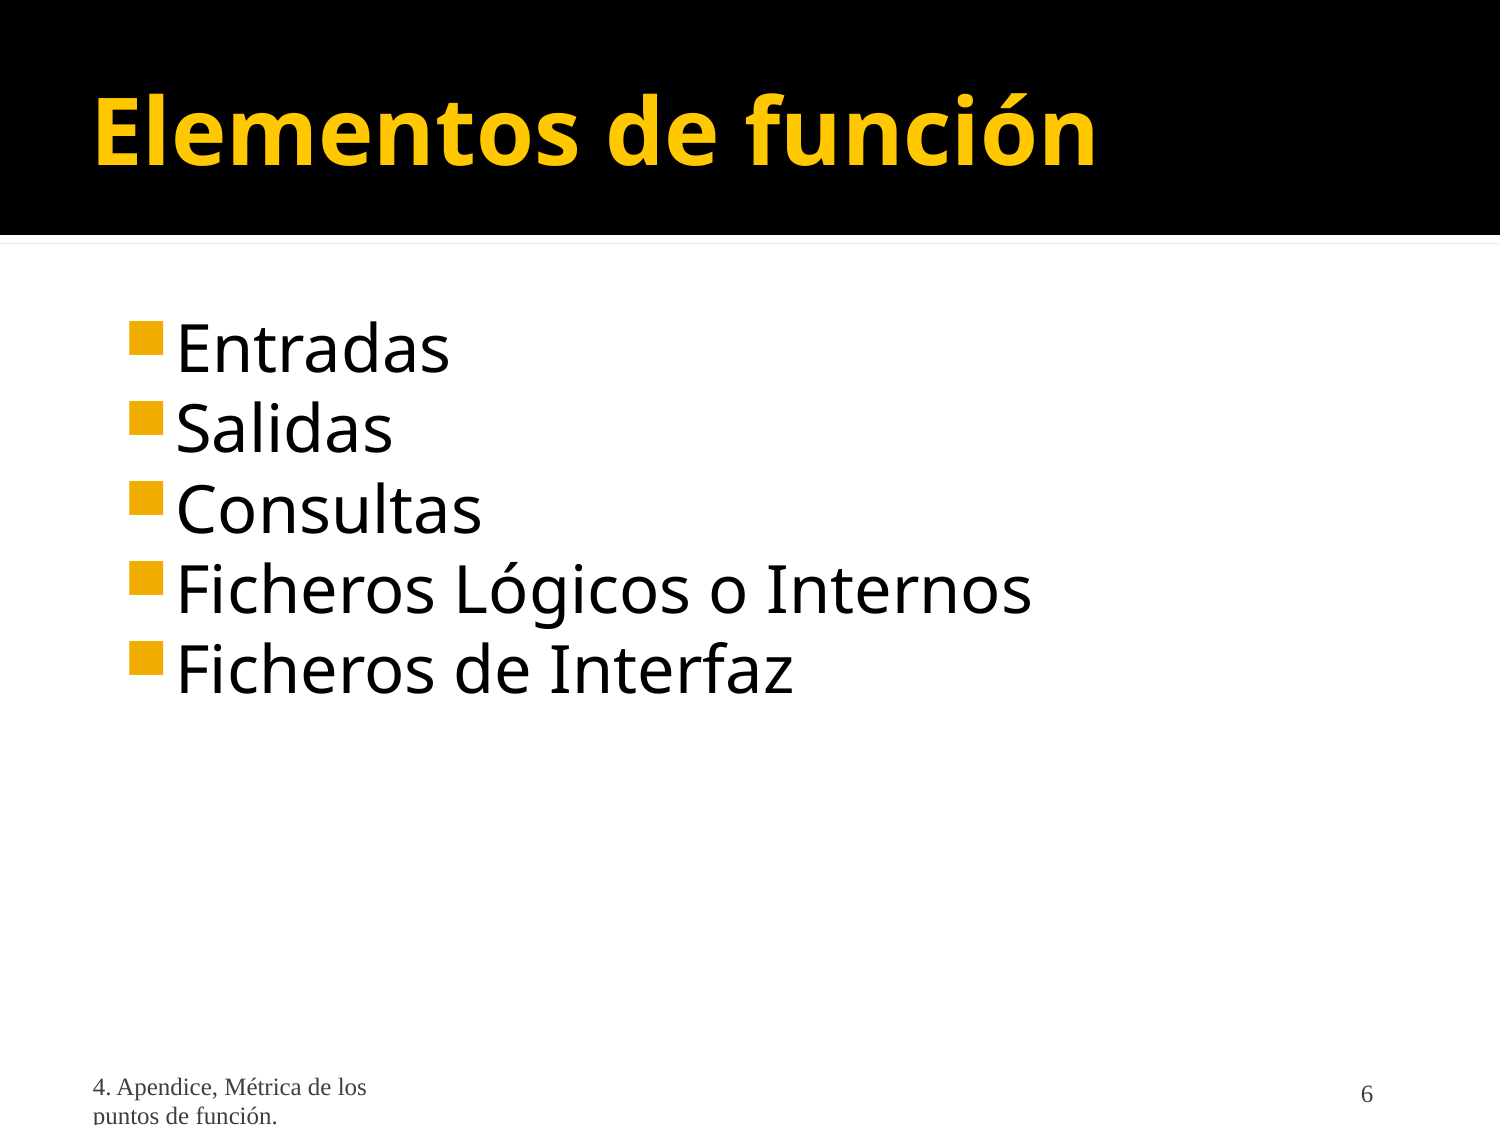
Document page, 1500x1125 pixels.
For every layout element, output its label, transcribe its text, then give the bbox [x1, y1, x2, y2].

text_box 4. Apendice, Métrica de los puntos de función. [75, 1062, 426, 1108]
list Entradas Salidas Consultas Ficheros Lógicos o Internos Ficheros de Interfaz [75, 291, 1426, 1051]
text_box [1345, 1062, 1467, 1108]
title Elementos de función [75, 25, 1426, 232]
